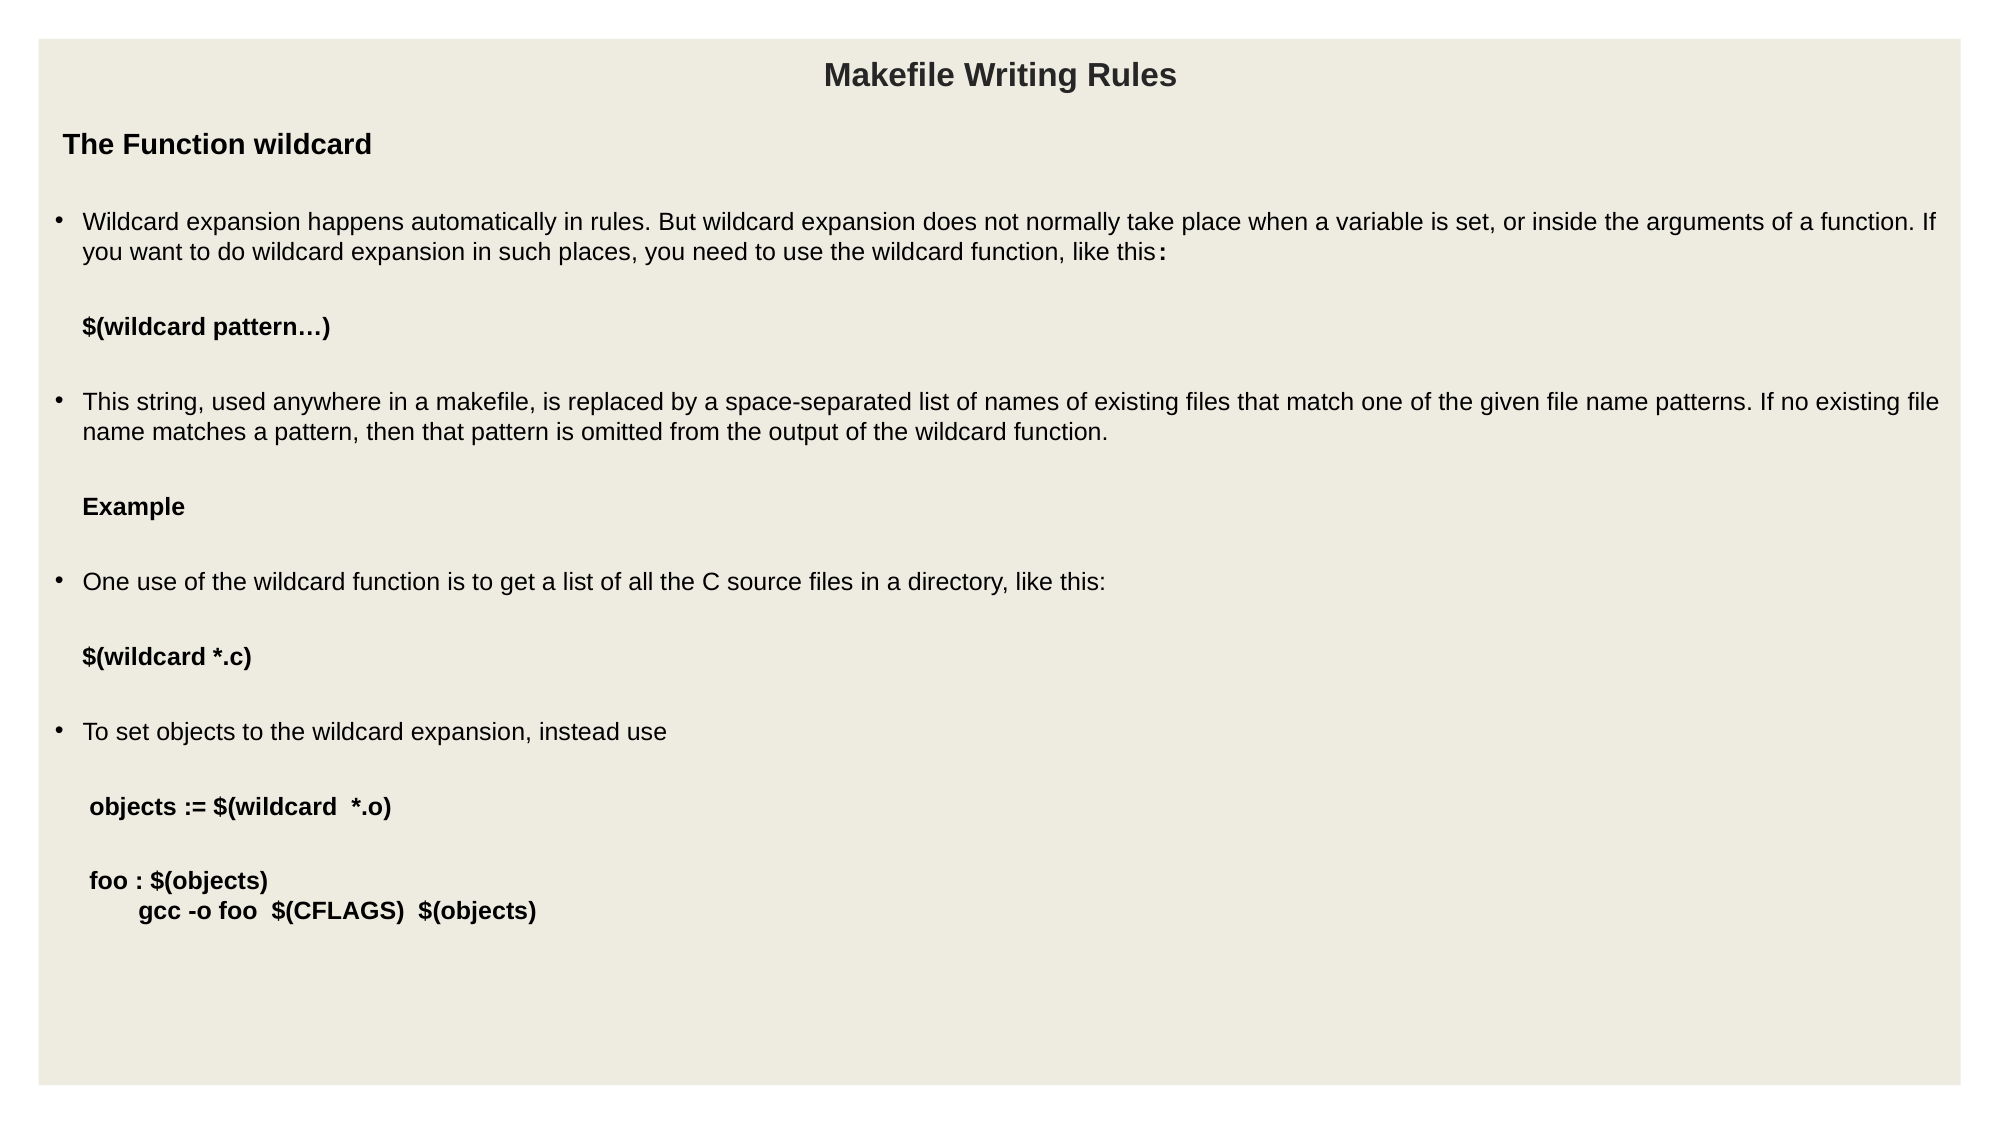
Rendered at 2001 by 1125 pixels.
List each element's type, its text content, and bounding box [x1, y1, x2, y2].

text_box The Function wildcard Wildcard expansion happens automatically in rules. But wildcard expansion does not normally take place when a variable is set, or inside the arguments of a function. If you want to do wildcard expansion in such places, you need to use the wildcard function, like this: $(wildcard pattern…) This string, used anywhere in a makefile, is replaced by a space-separated list of names of existing files that match one of the given file name patterns. If no existing file name matches a pattern, then that pattern is omitted from the output of the wildcard function. Example One use of the wildcard function is to get a list of all the C source files in a directory, like this: $(wildcard *.c) To set objects to the wildcard expansion, instead use objects := $(wildcard *.o) foo : $(objects) gcc -o foo $(CFLAGS) $(objects) [39, 118, 1963, 1087]
text_box Makefile Writing Rules [39, 39, 1963, 106]
